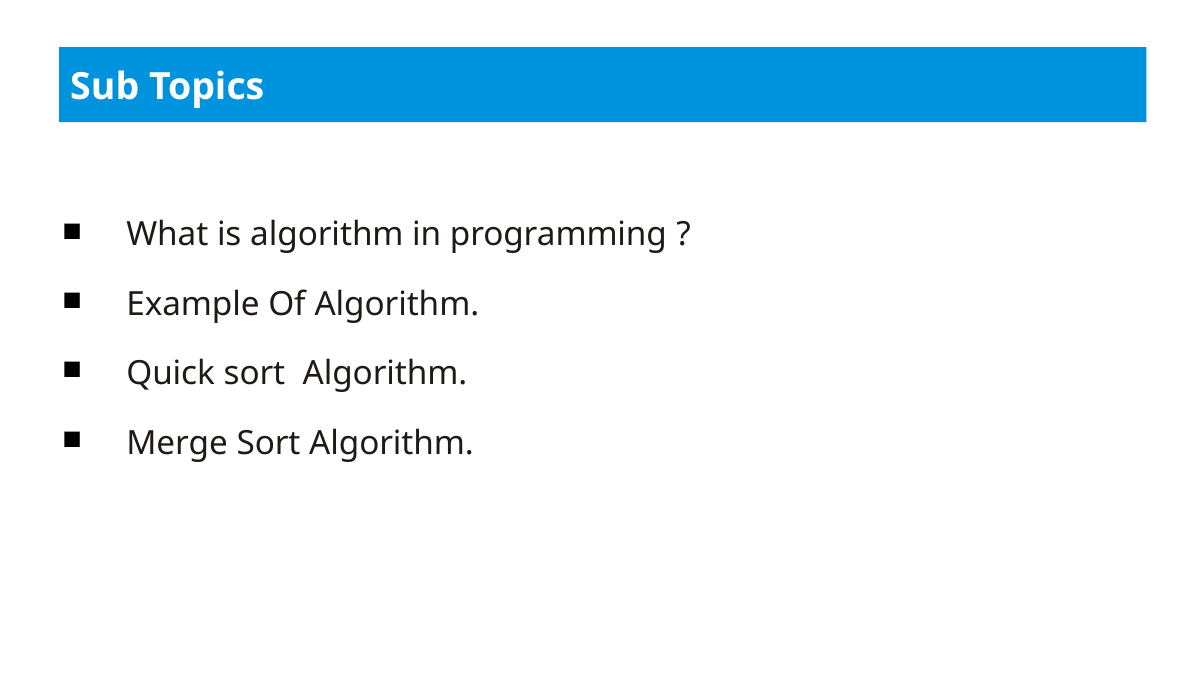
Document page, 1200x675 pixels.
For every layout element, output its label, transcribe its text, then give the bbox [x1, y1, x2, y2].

list What is algorithm in programming ? Example Of Algorithm. Quick sort Algorithm. Merge Sort Algorithm. [35, 94, 1200, 579]
title Sub Topics [59, 47, 1147, 94]
